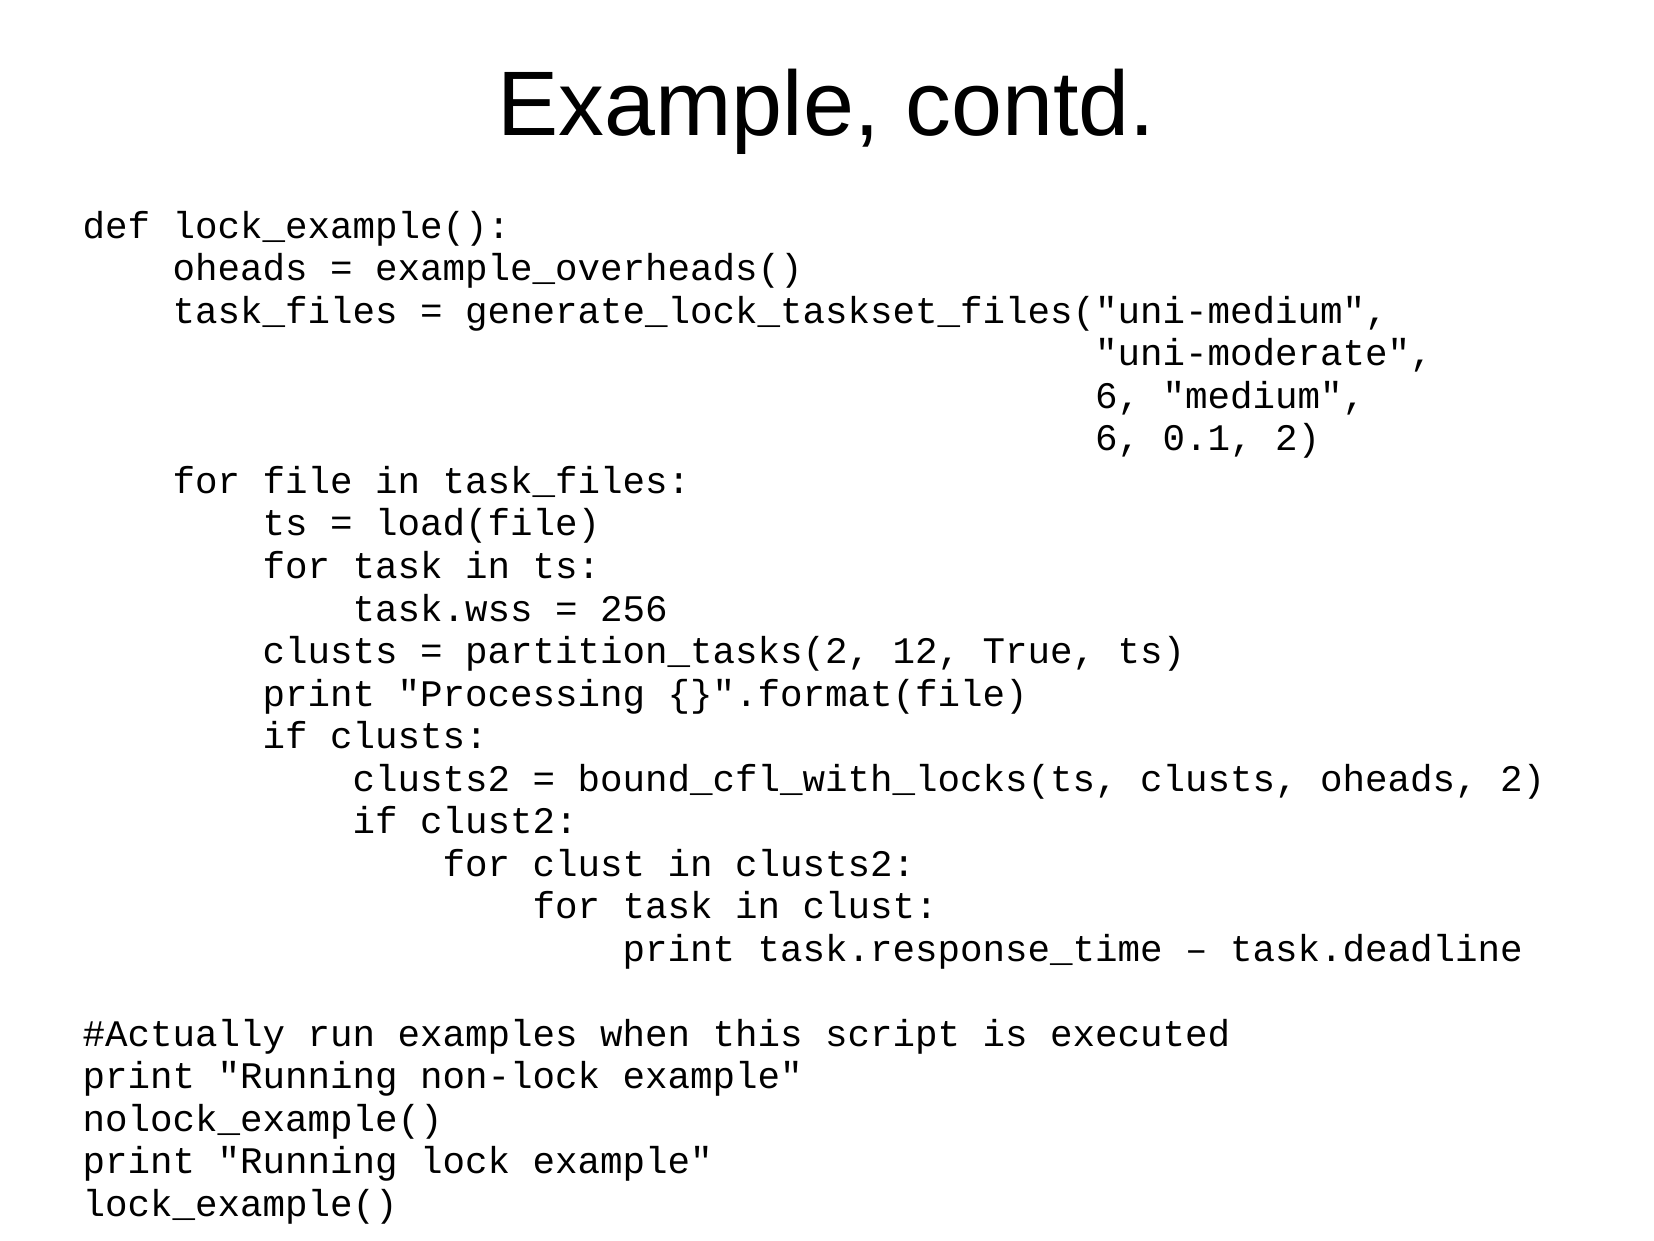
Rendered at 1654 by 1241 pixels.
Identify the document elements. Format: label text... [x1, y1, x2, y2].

title Example, contd. [82, 0, 1571, 207]
list def lock_example(): oheads = example_overheads() task_files = generate_lock_taskset_files("uni-medium", "uni-moderate", 6, "medium", 6, 0.1, 2) for file in task_files: ts = load(file) for task in ts: task.wss = 256 clusts = partition_tasks(2, 12, True, ts) print "Processing {}".format(file) if clusts: clusts2 = bound_cfl_with_locks(ts, clusts, oheads, 2) if clust2: for clust in clusts2: for task in clust: print task.response_time – task.deadline #Actually run examples when this script is executed print "Running non-lock example" nolock_example() print "Running lock example" lock_example() [82, 207, 1571, 1216]
